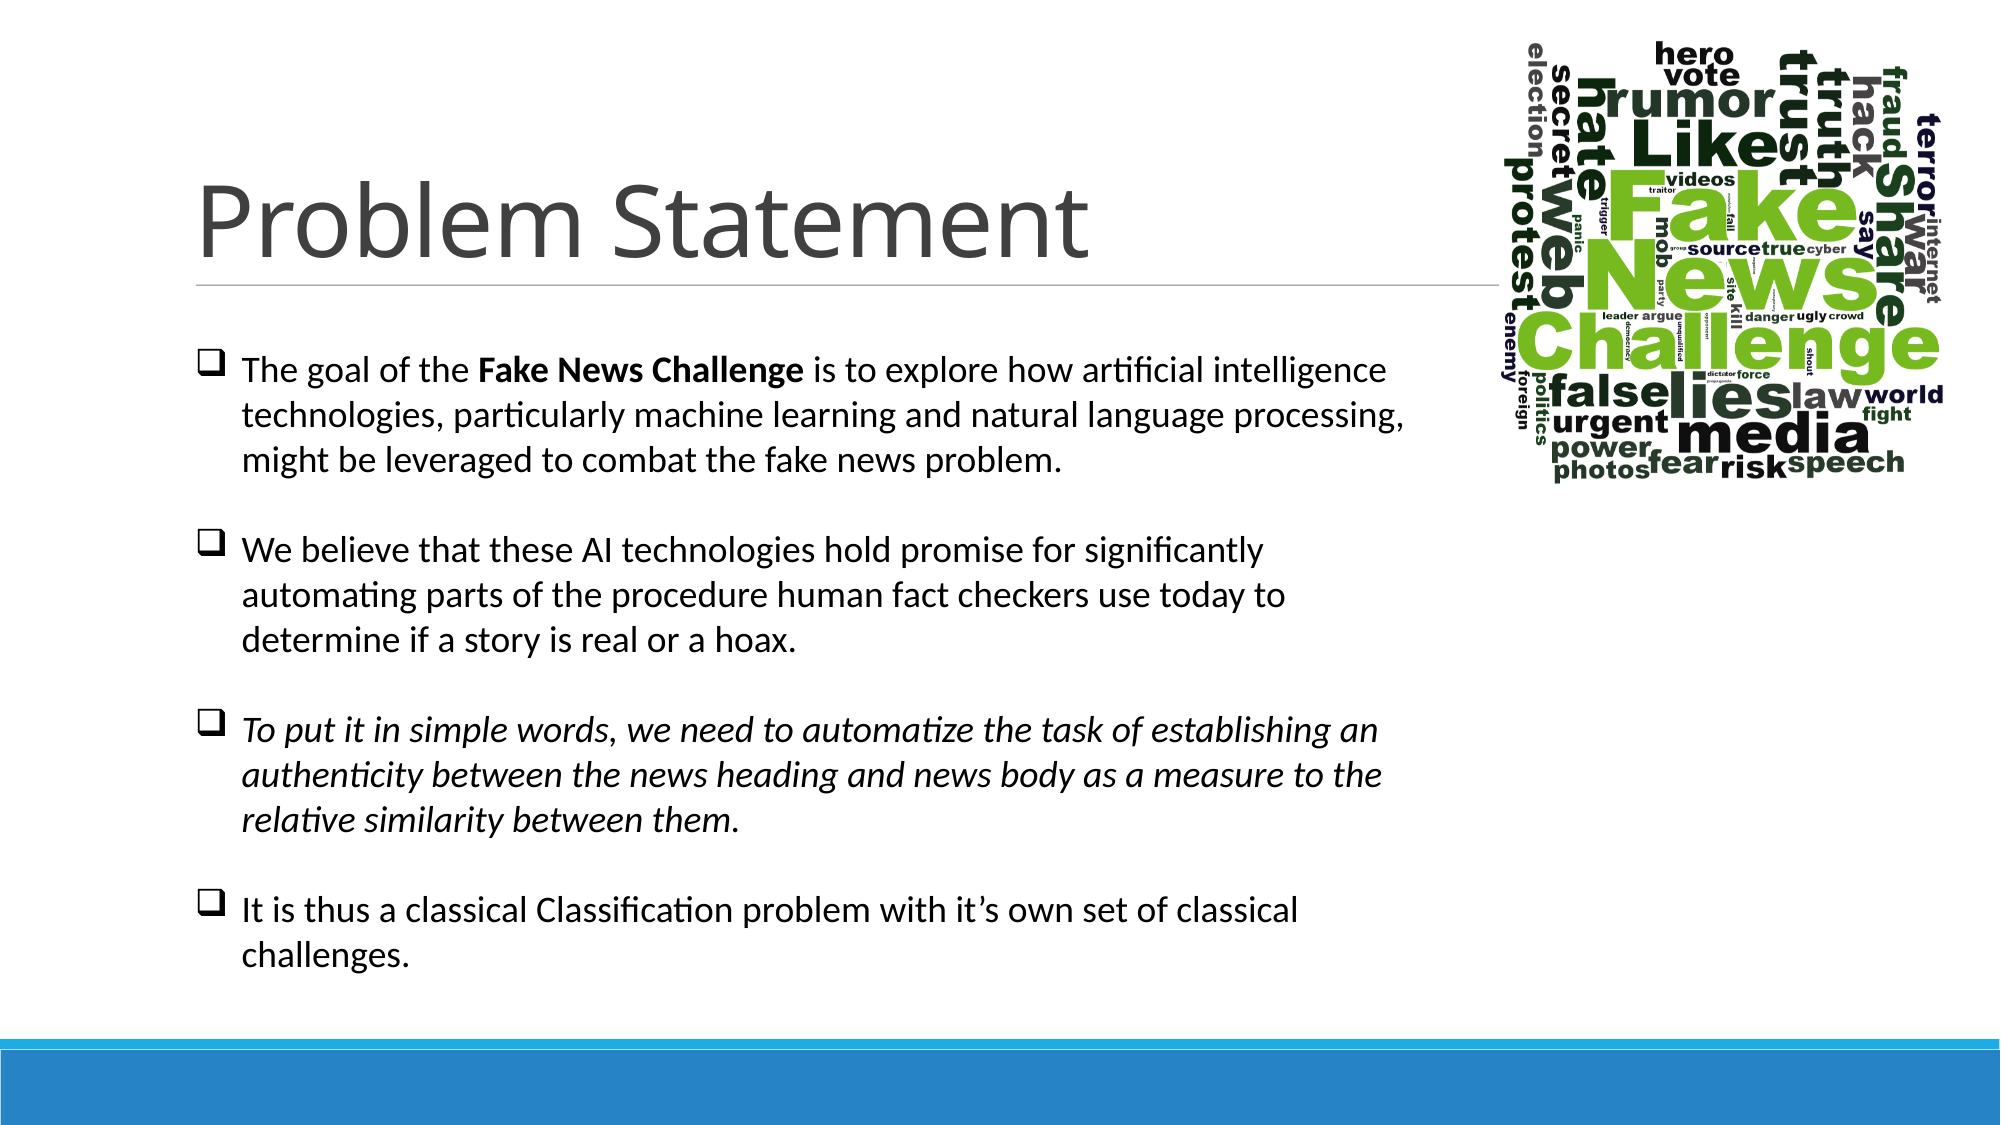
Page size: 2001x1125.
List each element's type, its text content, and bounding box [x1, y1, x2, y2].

picture [1499, 35, 1946, 489]
text_box Problem Statement [180, 47, 1499, 285]
text_box The goal of the Fake News Challenge is to explore how artificial intelligence technologies, particularly machine learning and natural language processing, might be leveraged to combat the fake news problem. We believe that these AI technologies hold promise for significantly automating parts of the procedure human fact checkers use today to determine if a story is real or a hoax. To put it in simple words, we need to automatize the task of establishing an authenticity between the news heading and news body as a measure to the relative similarity between them. It is thus a classical Classification problem with it’s own set of classical challenges. [179, 337, 1450, 1125]
